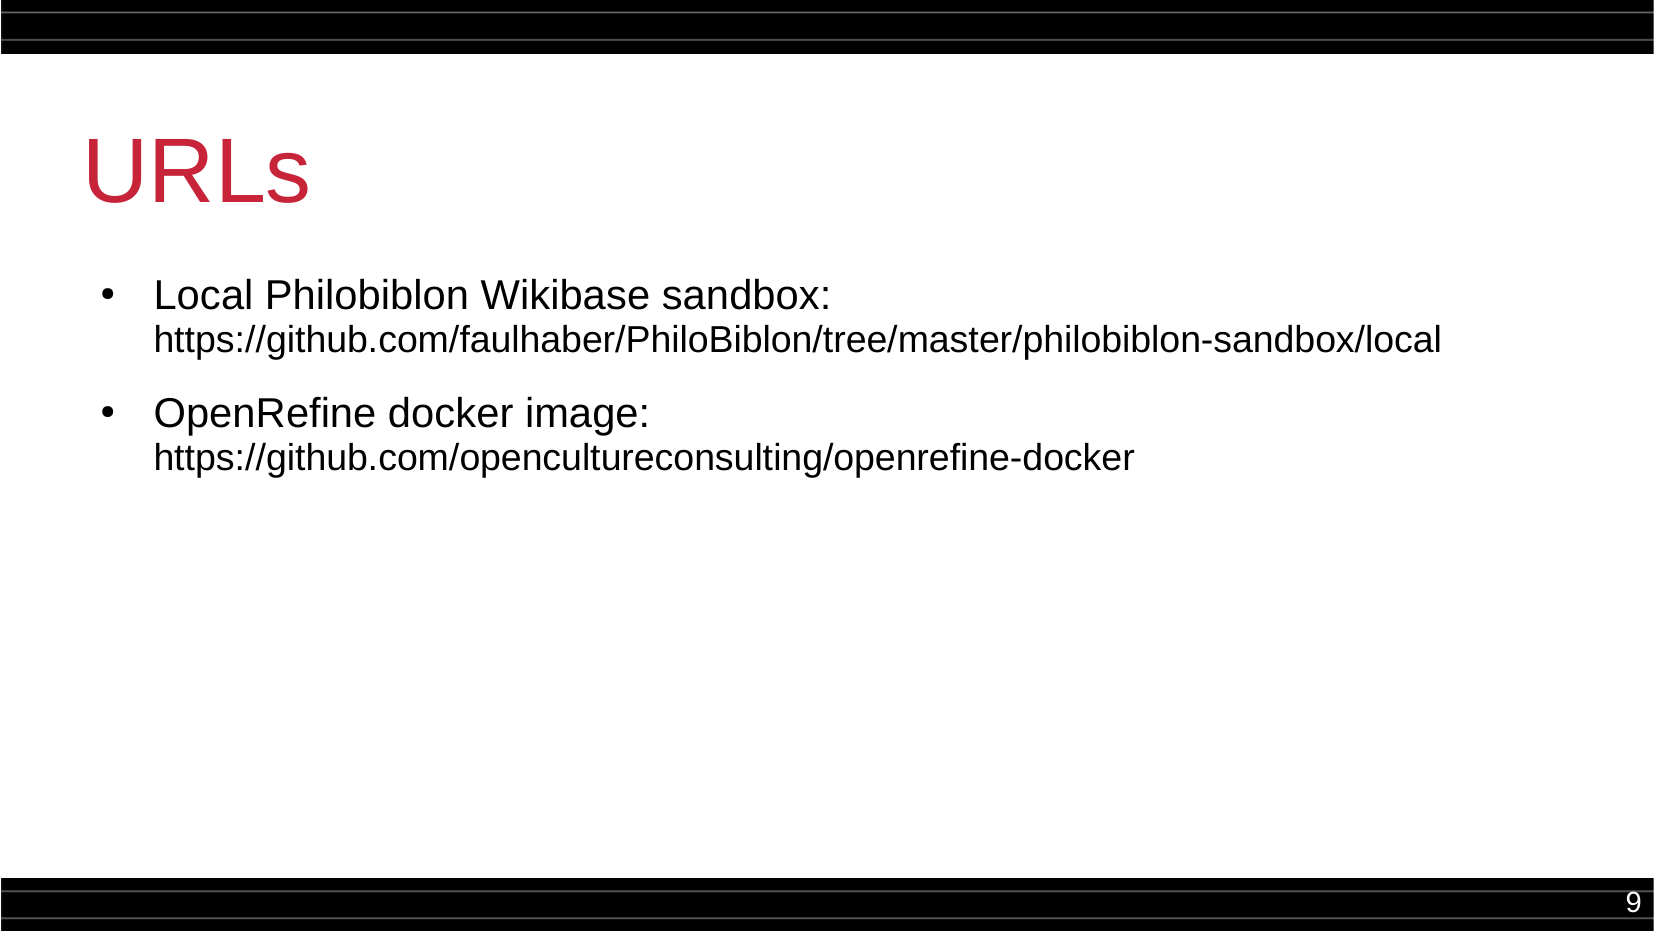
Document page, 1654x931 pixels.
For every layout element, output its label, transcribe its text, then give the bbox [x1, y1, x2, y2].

title URLs [82, 92, 1571, 249]
picture [1, 878, 1654, 931]
list Local Philobiblon Wikibase sandbox: https://github.com/faulhaber/PhiloBiblon/tree/master/philobiblon-sandbox/local OpenRefine docker image: https://github.com/opencultureconsulting/openrefine-docker [82, 271, 1571, 851]
picture [1, 0, 1654, 54]
